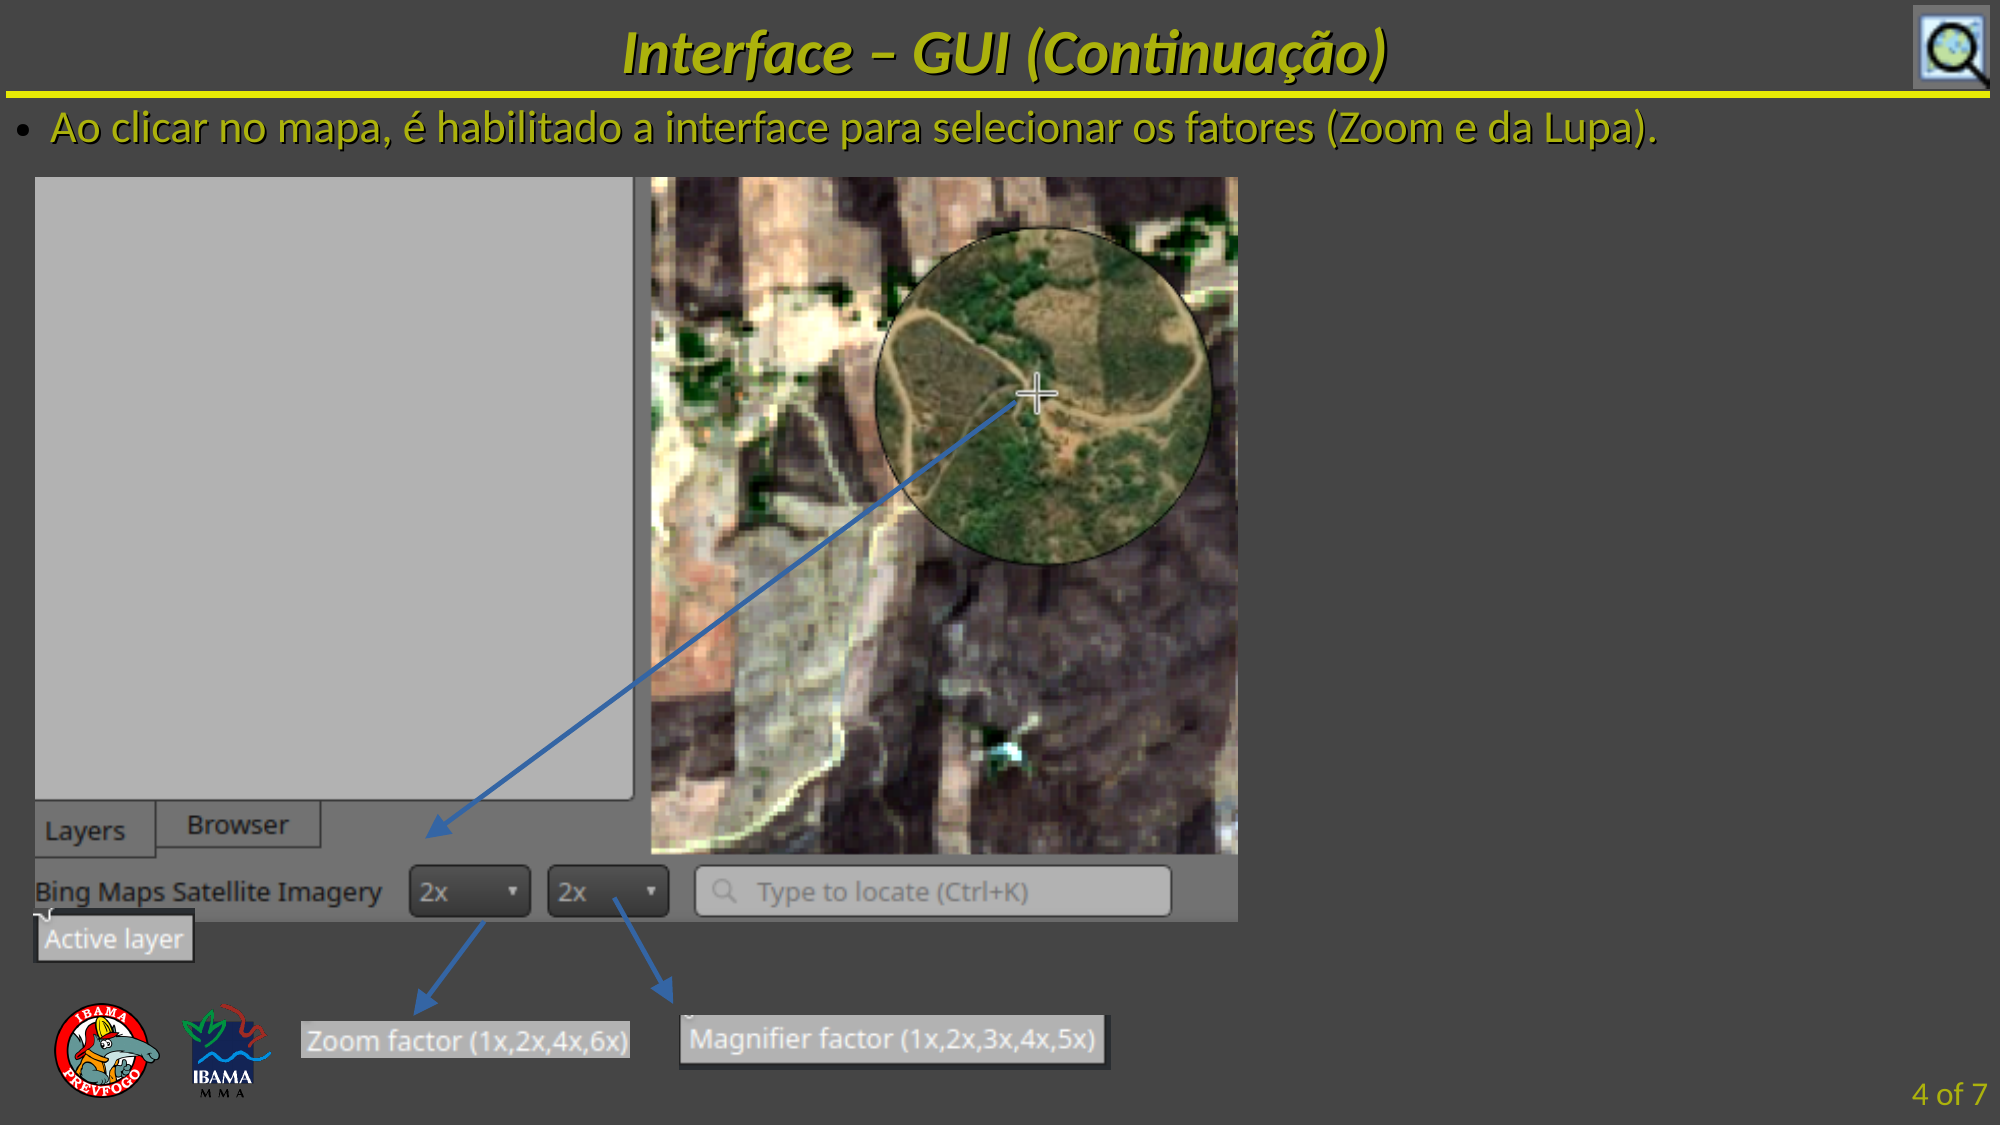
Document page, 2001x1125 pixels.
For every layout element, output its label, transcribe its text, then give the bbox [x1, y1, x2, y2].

picture [54, 1003, 160, 1098]
picture [173, 1003, 272, 1098]
picture [33, 177, 1238, 963]
picture [679, 1015, 1111, 1070]
text_box Ao clicar no mapa, é habilitado a interface para selecionar os fatores (Zoom e da Lupa). [0, 101, 2000, 162]
picture [1913, 5, 1990, 89]
subtitle Interface – GUI (Continuação) [9, 11, 2000, 95]
text_box <número> of 7 [1757, 1080, 1989, 1125]
picture [301, 1021, 630, 1058]
